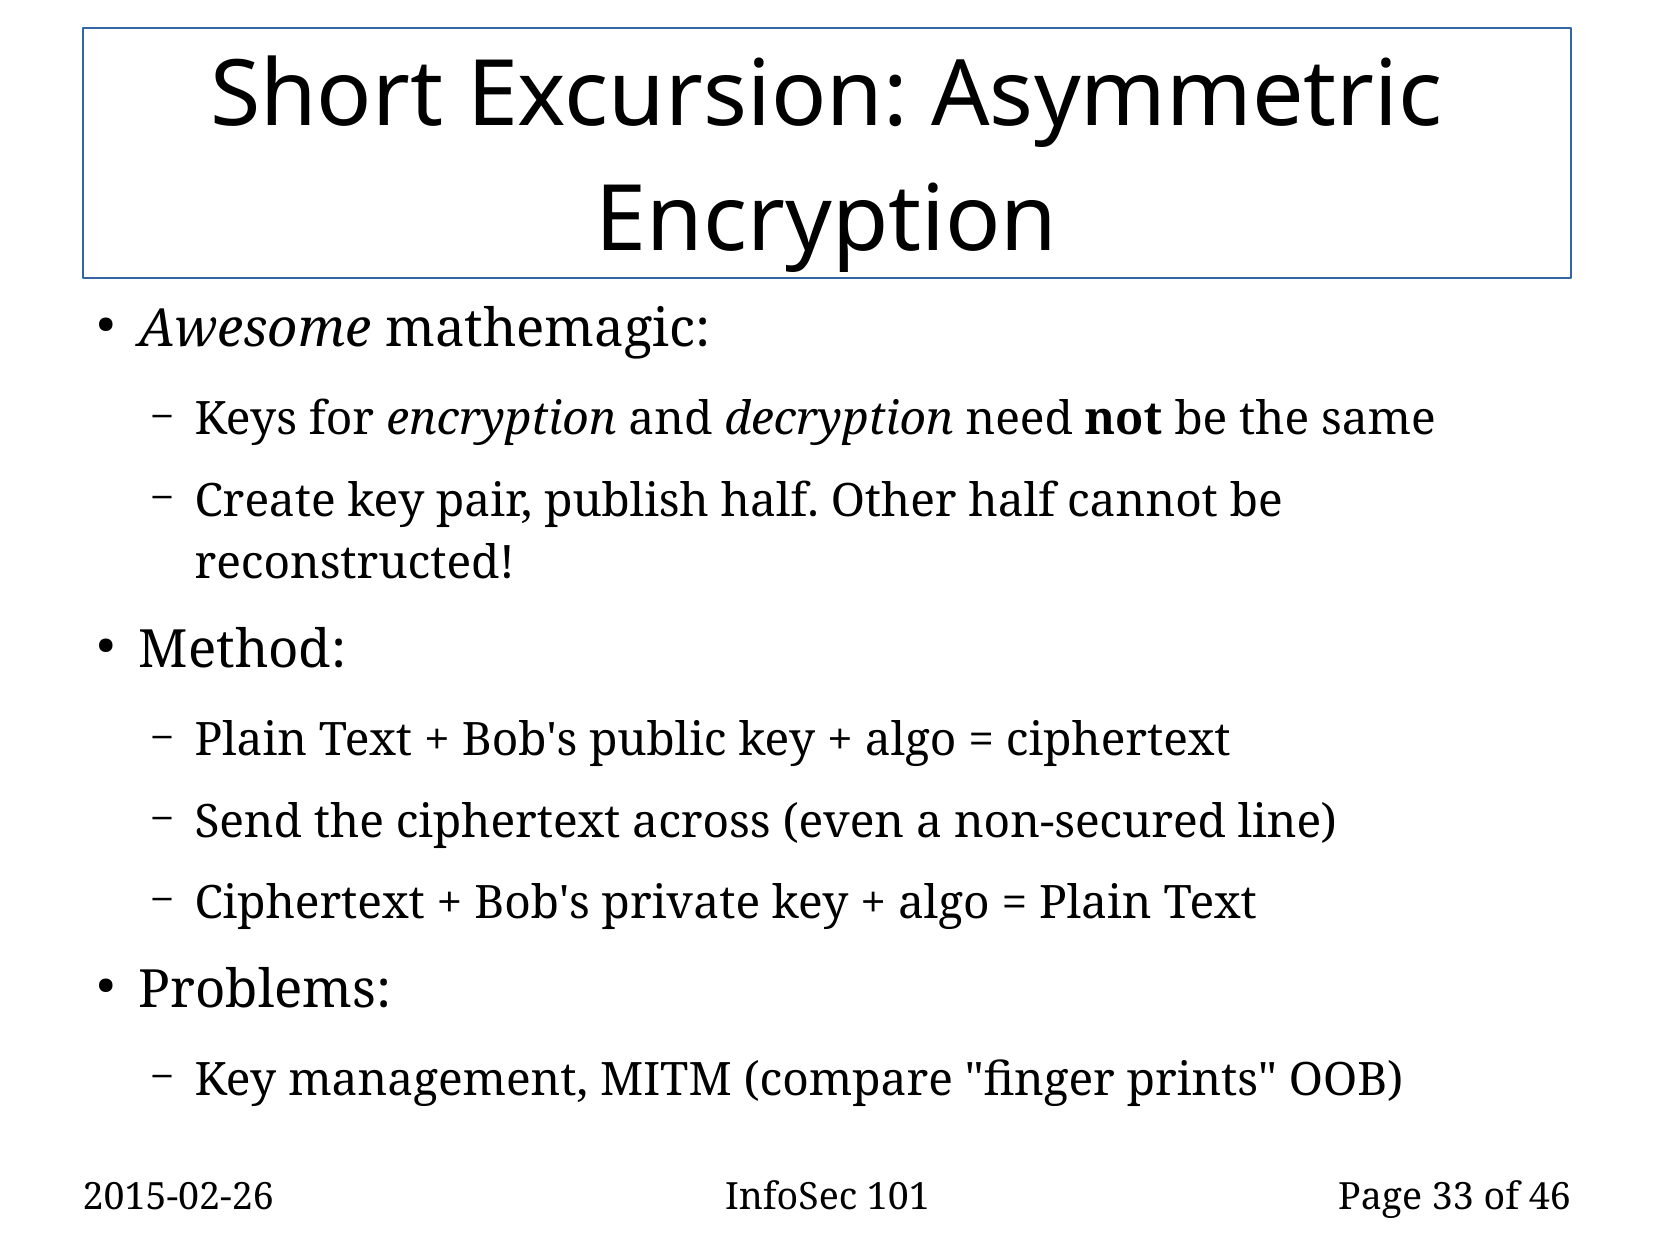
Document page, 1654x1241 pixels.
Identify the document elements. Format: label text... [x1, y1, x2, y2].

list Awesome mathemagic: Keys for encryption and decryption need not be the same Create key pair, publish half. Other half cannot be reconstructed! Method: Plain Text + Bob's public key + algo = ciphertext Send the ciphertext across (even a non-secured line) Ciphertext + Bob's private key + algo = Plain Text Problems: Key management, MITM (compare "finger prints" OOB) [82, 290, 1571, 1126]
title Short Excursion: Asymmetric Encryption [82, 49, 1571, 257]
